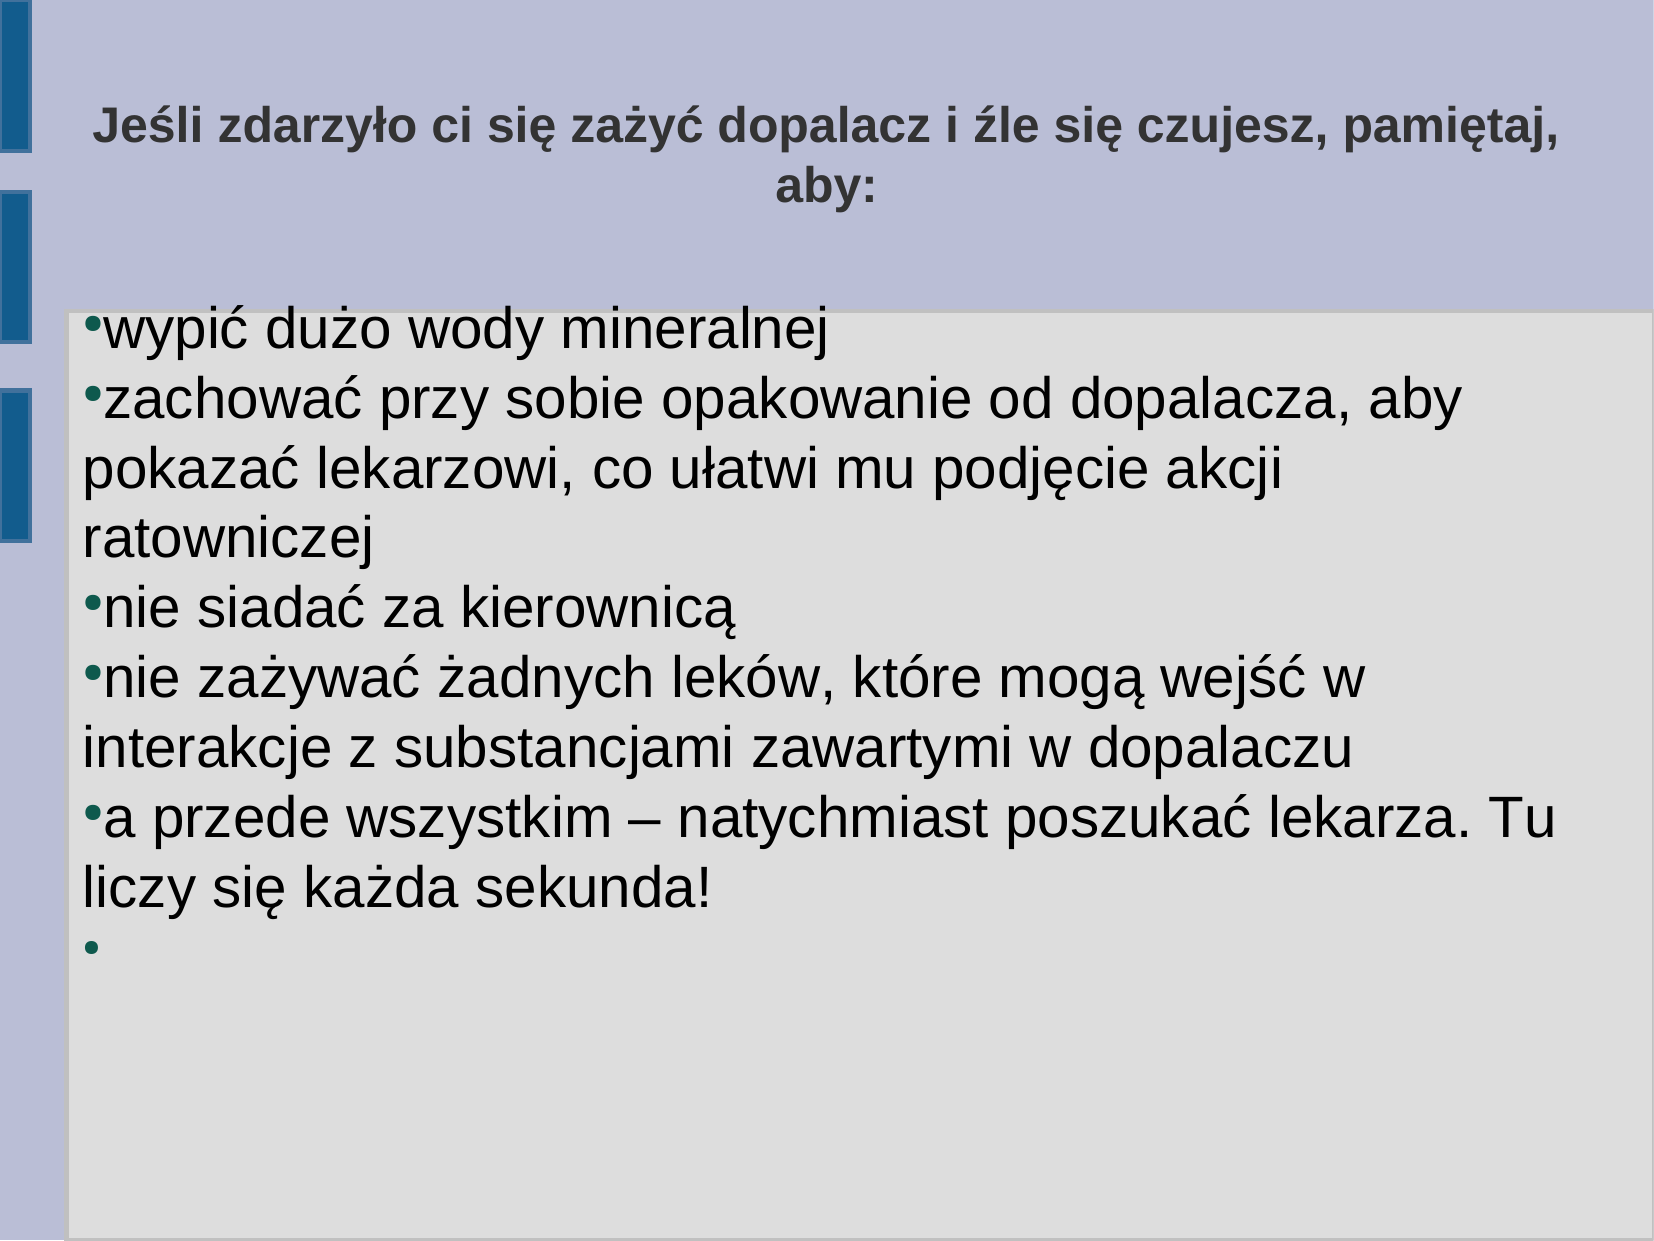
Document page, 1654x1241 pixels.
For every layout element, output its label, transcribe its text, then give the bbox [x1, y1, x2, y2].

list wypić dużo wody mineralnej zachować przy sobie opakowanie od dopalacza, aby pokazać lekarzowi, co ułatwi mu podjęcie akcji ratowniczej nie siadać za kierownicą nie zażywać żadnych leków, które mogą wejść w interakcje z substancjami zawartymi w dopalaczu a przede wszystkim – natychmiast poszukać lekarza. Tu liczy się każda sekunda! [82, 290, 1571, 1109]
title Jeśli zdarzyło ci się zażyć dopalacz i źle się czujesz, pamiętaj, aby: [82, 49, 1571, 257]
